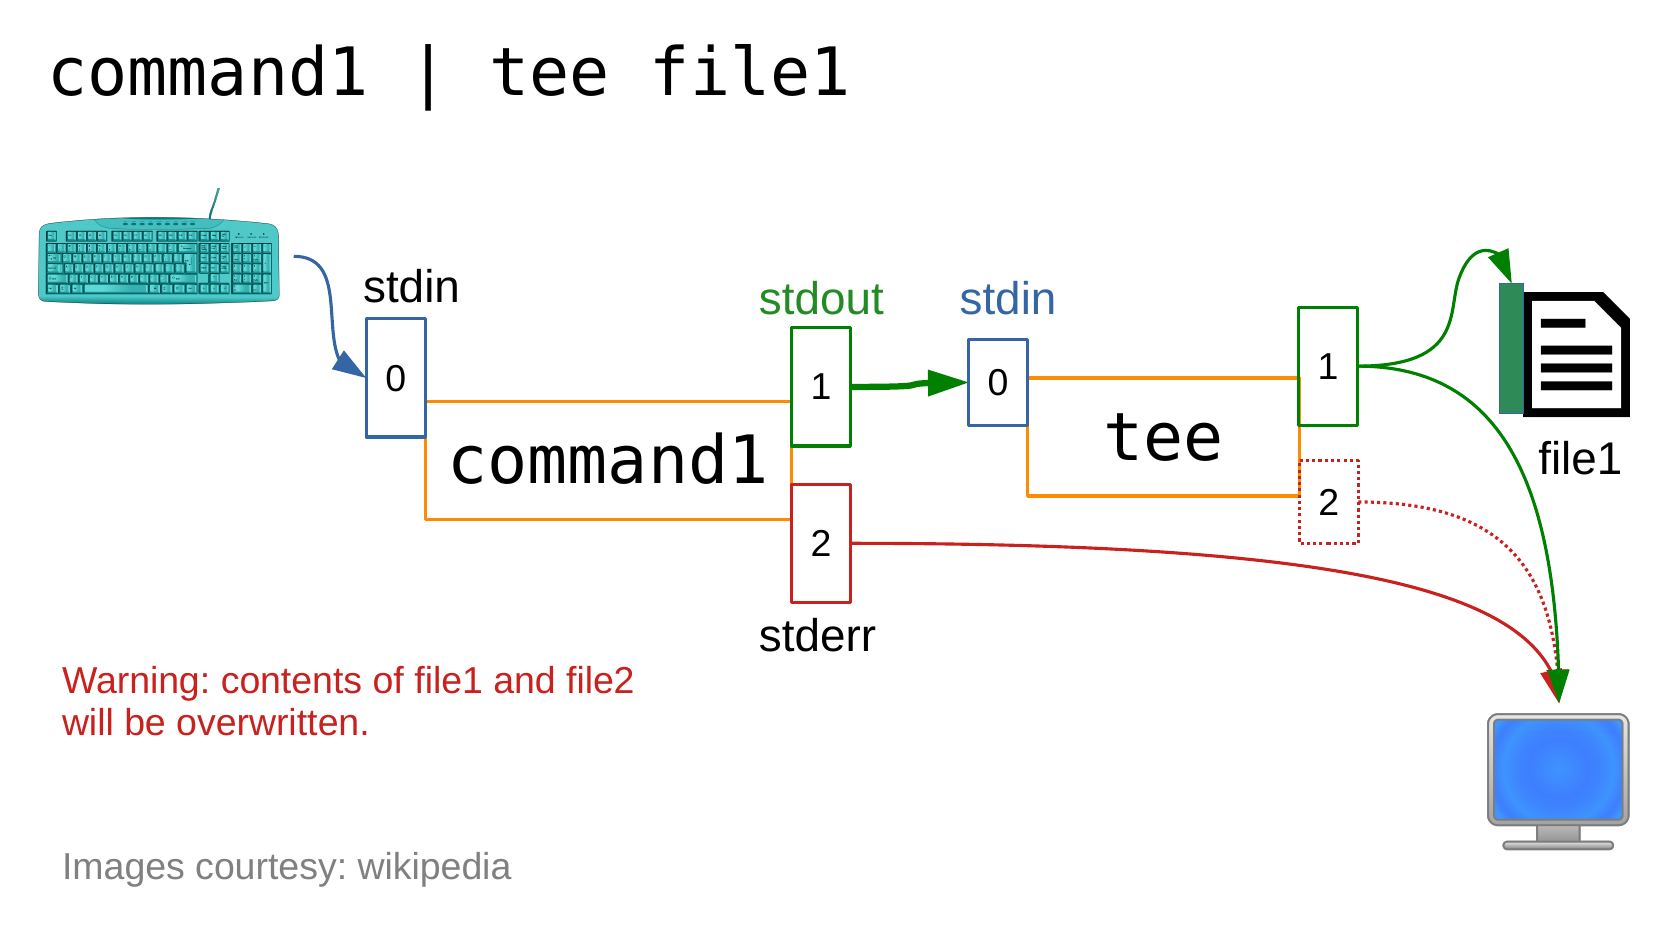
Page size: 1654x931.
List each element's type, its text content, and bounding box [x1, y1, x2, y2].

text_box stdout [744, 265, 910, 332]
text_box 1 [791, 332, 851, 446]
title command1 | tee file1 [47, 23, 1536, 121]
text_box stdin [944, 265, 1075, 332]
text_box [1499, 283, 1524, 414]
picture [1476, 703, 1642, 851]
text_box Warning: contents of file1 and file2 will be overwritten. [47, 651, 686, 751]
text_box file1 [1523, 425, 1642, 508]
picture [1523, 283, 1630, 426]
text_box 0 [366, 321, 426, 438]
text_box Images courtesy: wikipedia [47, 838, 544, 896]
text_box 2 [1299, 460, 1359, 544]
text_box command1 [425, 401, 792, 520]
text_box tee [1027, 377, 1300, 497]
text_box stdin [348, 253, 479, 321]
text_box 0 [968, 339, 1028, 426]
text_box 1 [1298, 307, 1358, 426]
text_box file1 [1523, 481, 1533, 508]
text_box stderr [744, 602, 934, 683]
picture [23, 188, 294, 324]
text_box 2 [791, 484, 851, 602]
